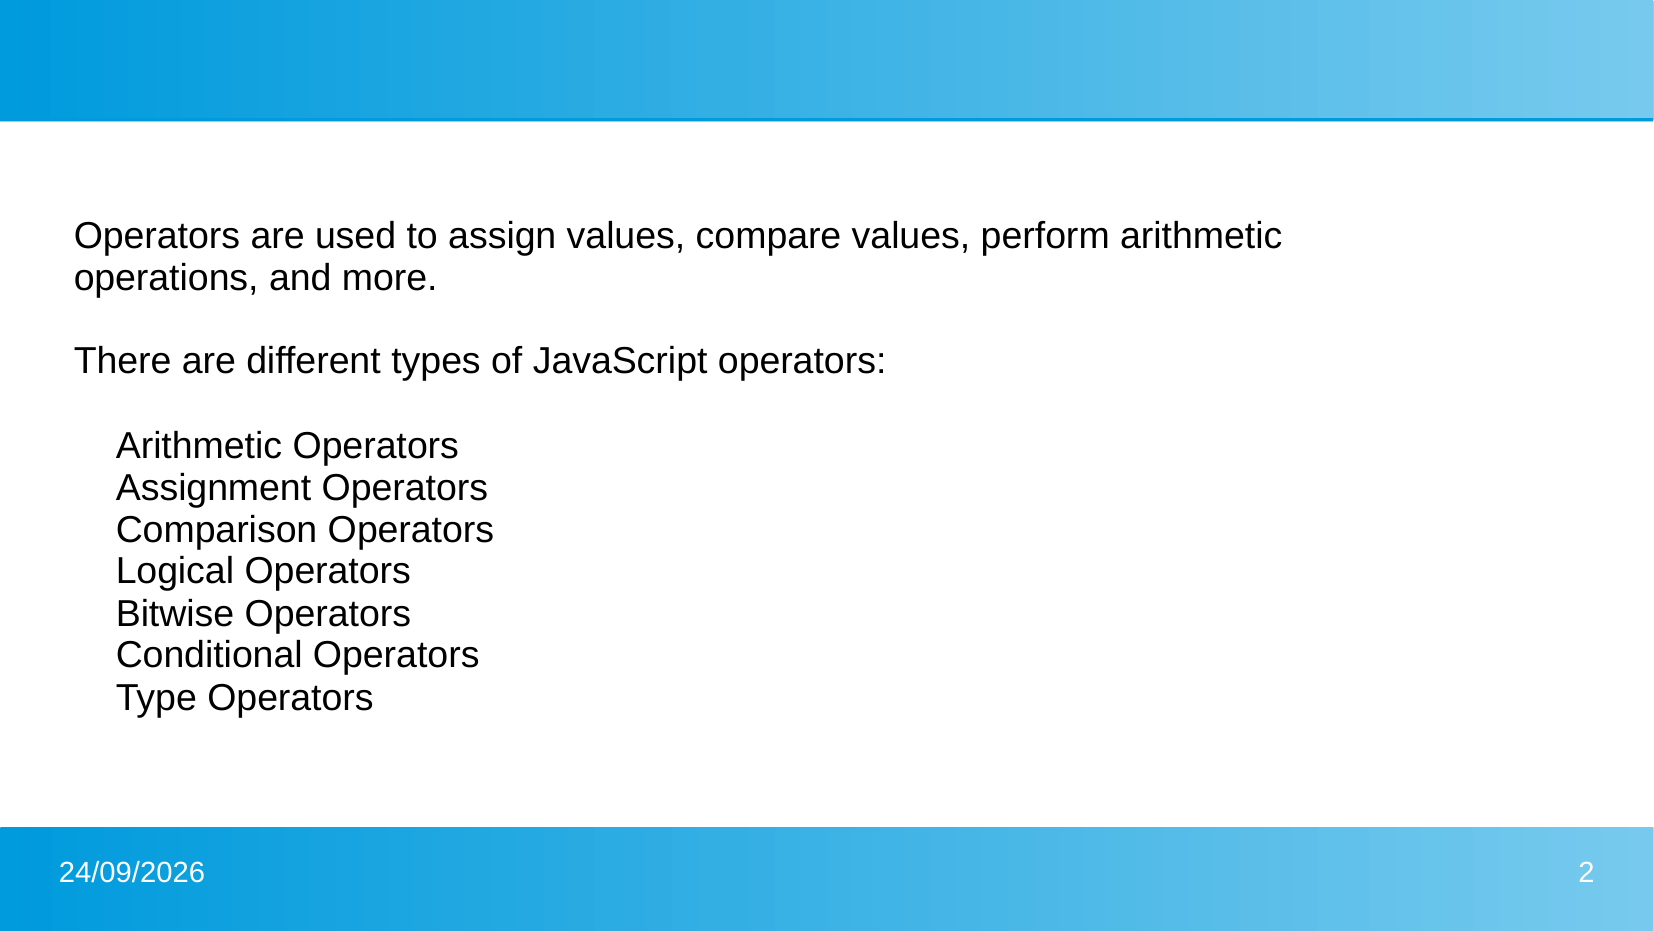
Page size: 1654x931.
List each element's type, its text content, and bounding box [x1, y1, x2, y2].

text_box Operators are used to assign values, compare values, perform arithmetic operations, and more. There are different types of JavaScript operators: Arithmetic Operators Assignment Operators Comparison Operators Logical Operators Bitwise Operators Conditional Operators Type Operators [59, 206, 1329, 768]
